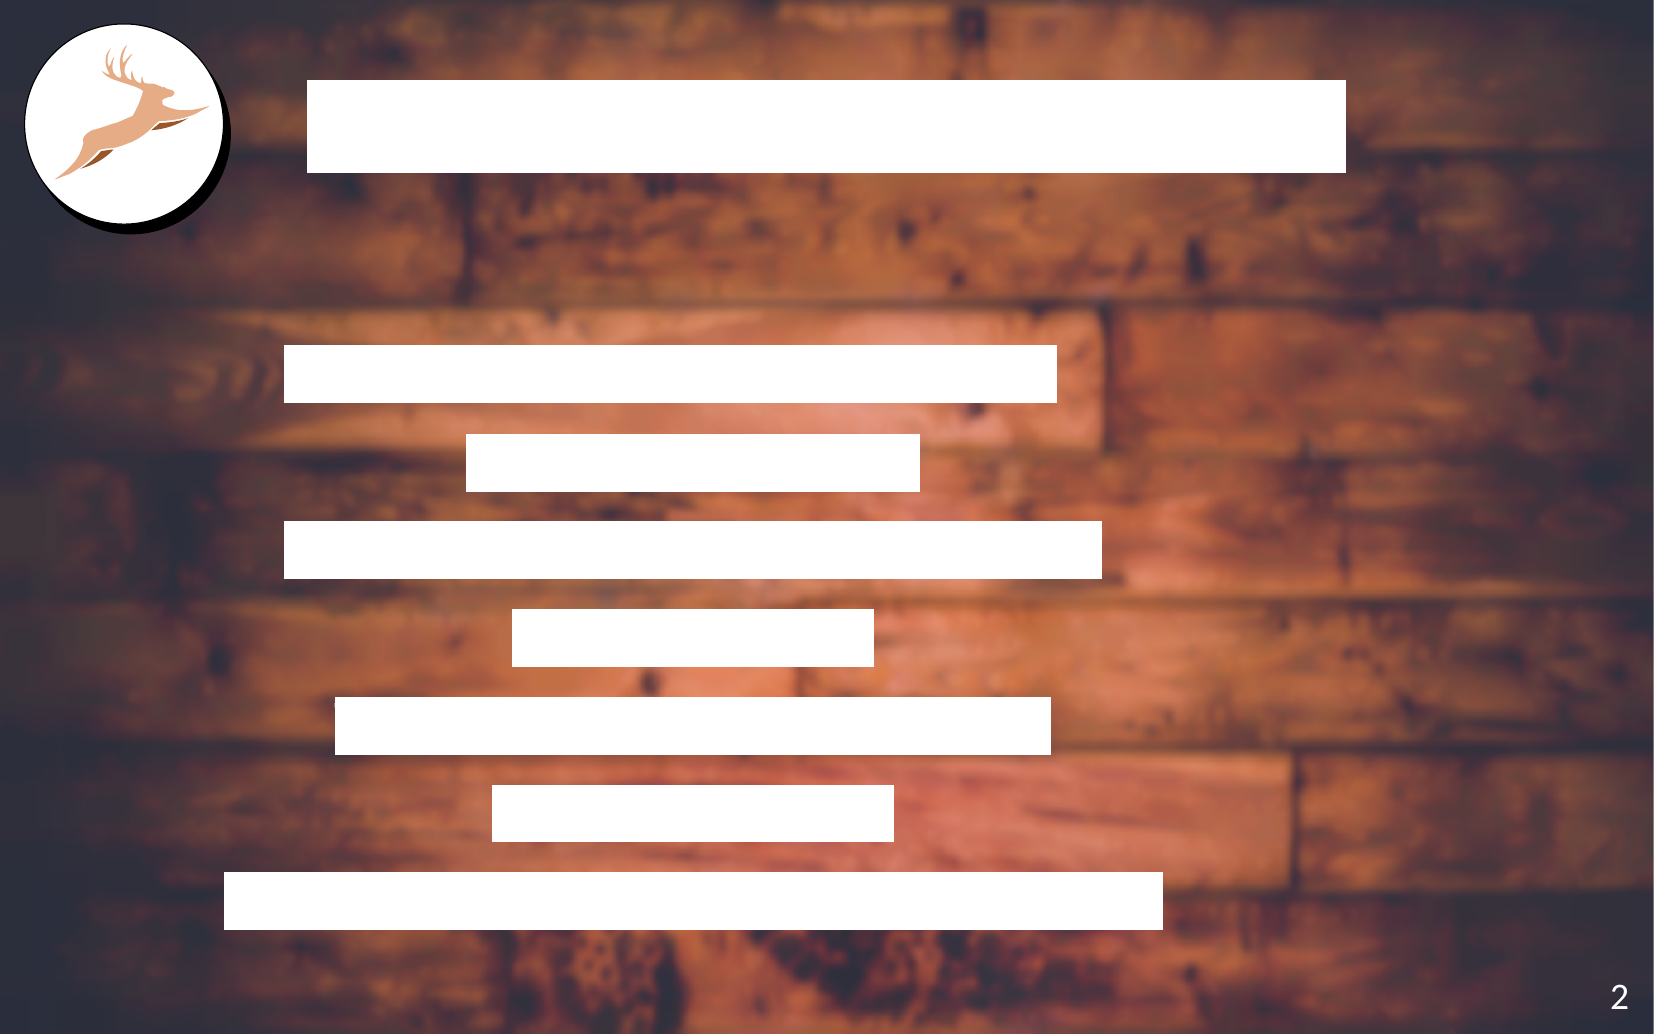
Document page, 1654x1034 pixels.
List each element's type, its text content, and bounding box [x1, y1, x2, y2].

picture [0, 0, 1654, 1034]
list Application de gestion de projets Gestion utilisateurs Création de projets, spécialisations « Dashboards » Tâches, sous-tâches, membres Gestion de droits Se distinguer de l'existant => Ergonomie [47, 333, 1453, 933]
title Présentation de l'application [237, 77, 1571, 178]
text_box 2 [1595, 964, 1642, 1025]
